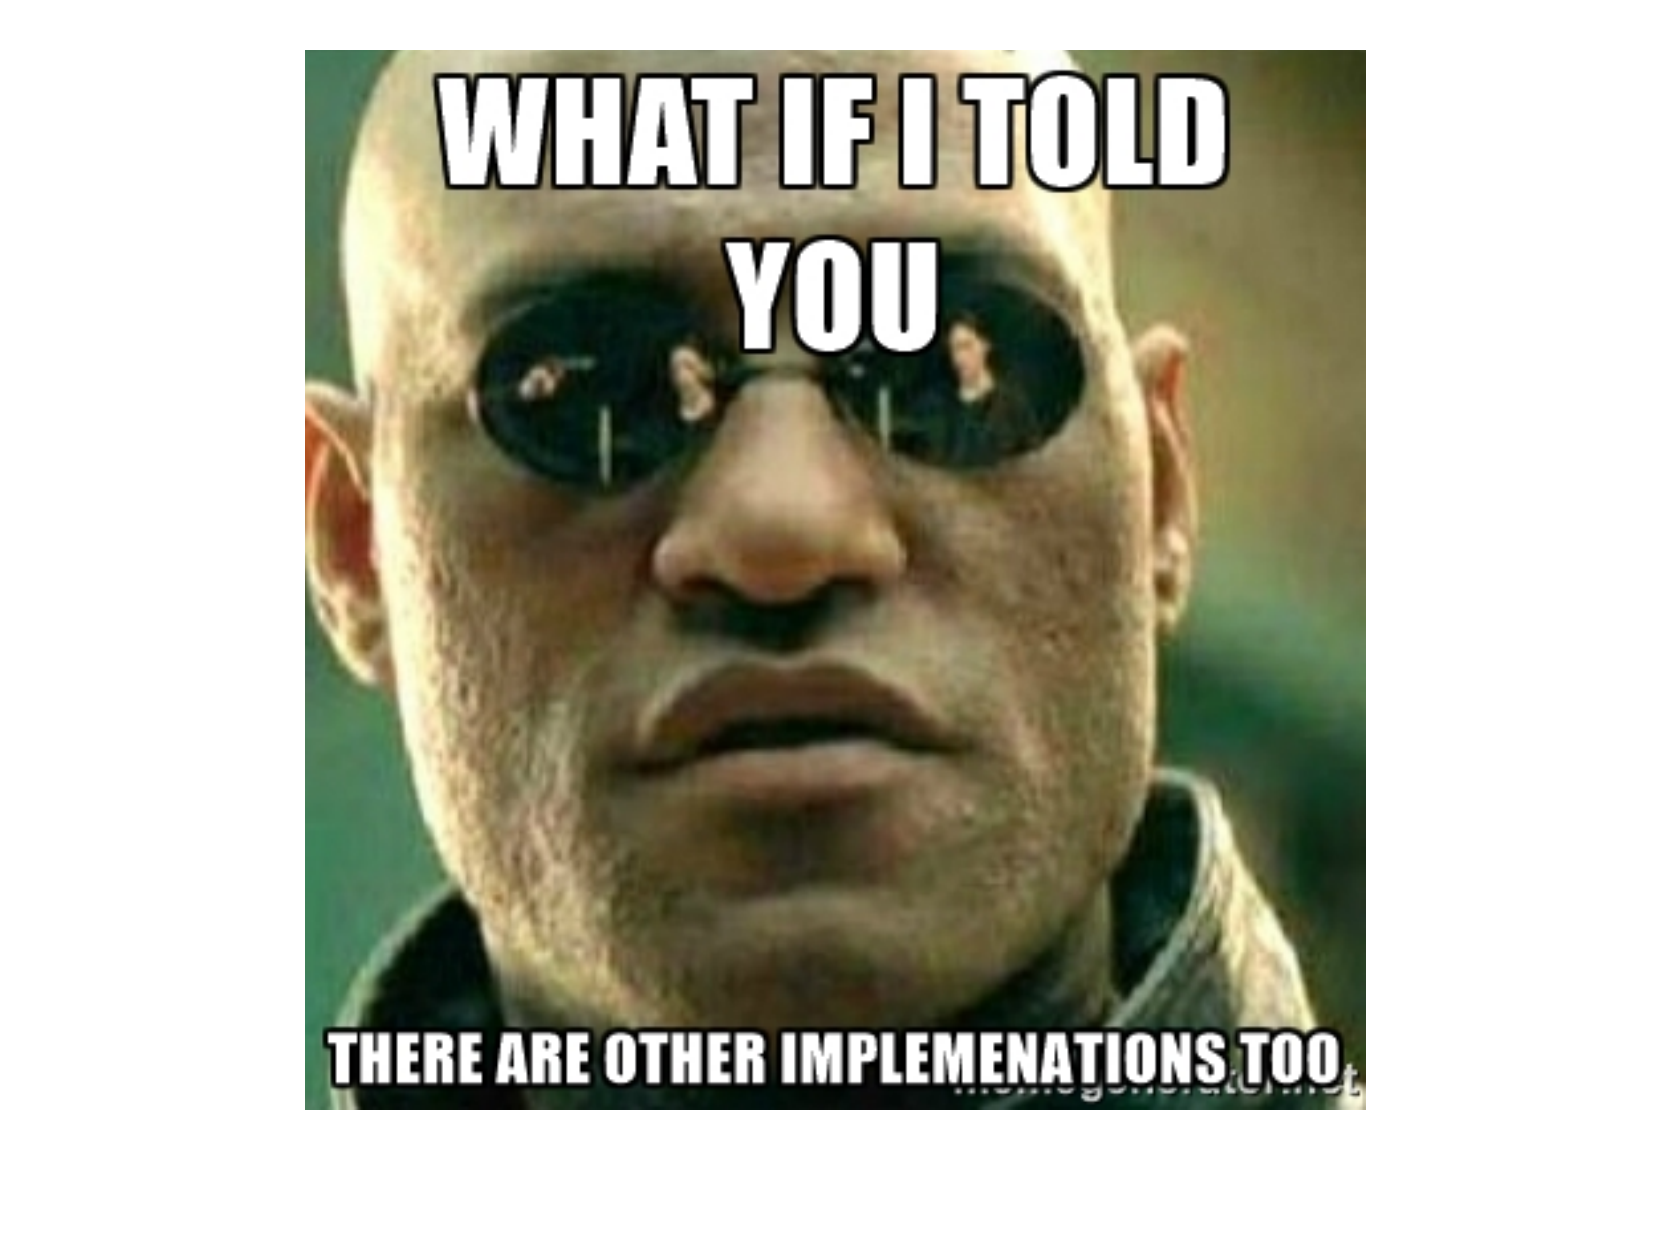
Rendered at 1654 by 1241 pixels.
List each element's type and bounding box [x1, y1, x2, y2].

picture [305, 50, 1366, 1111]
